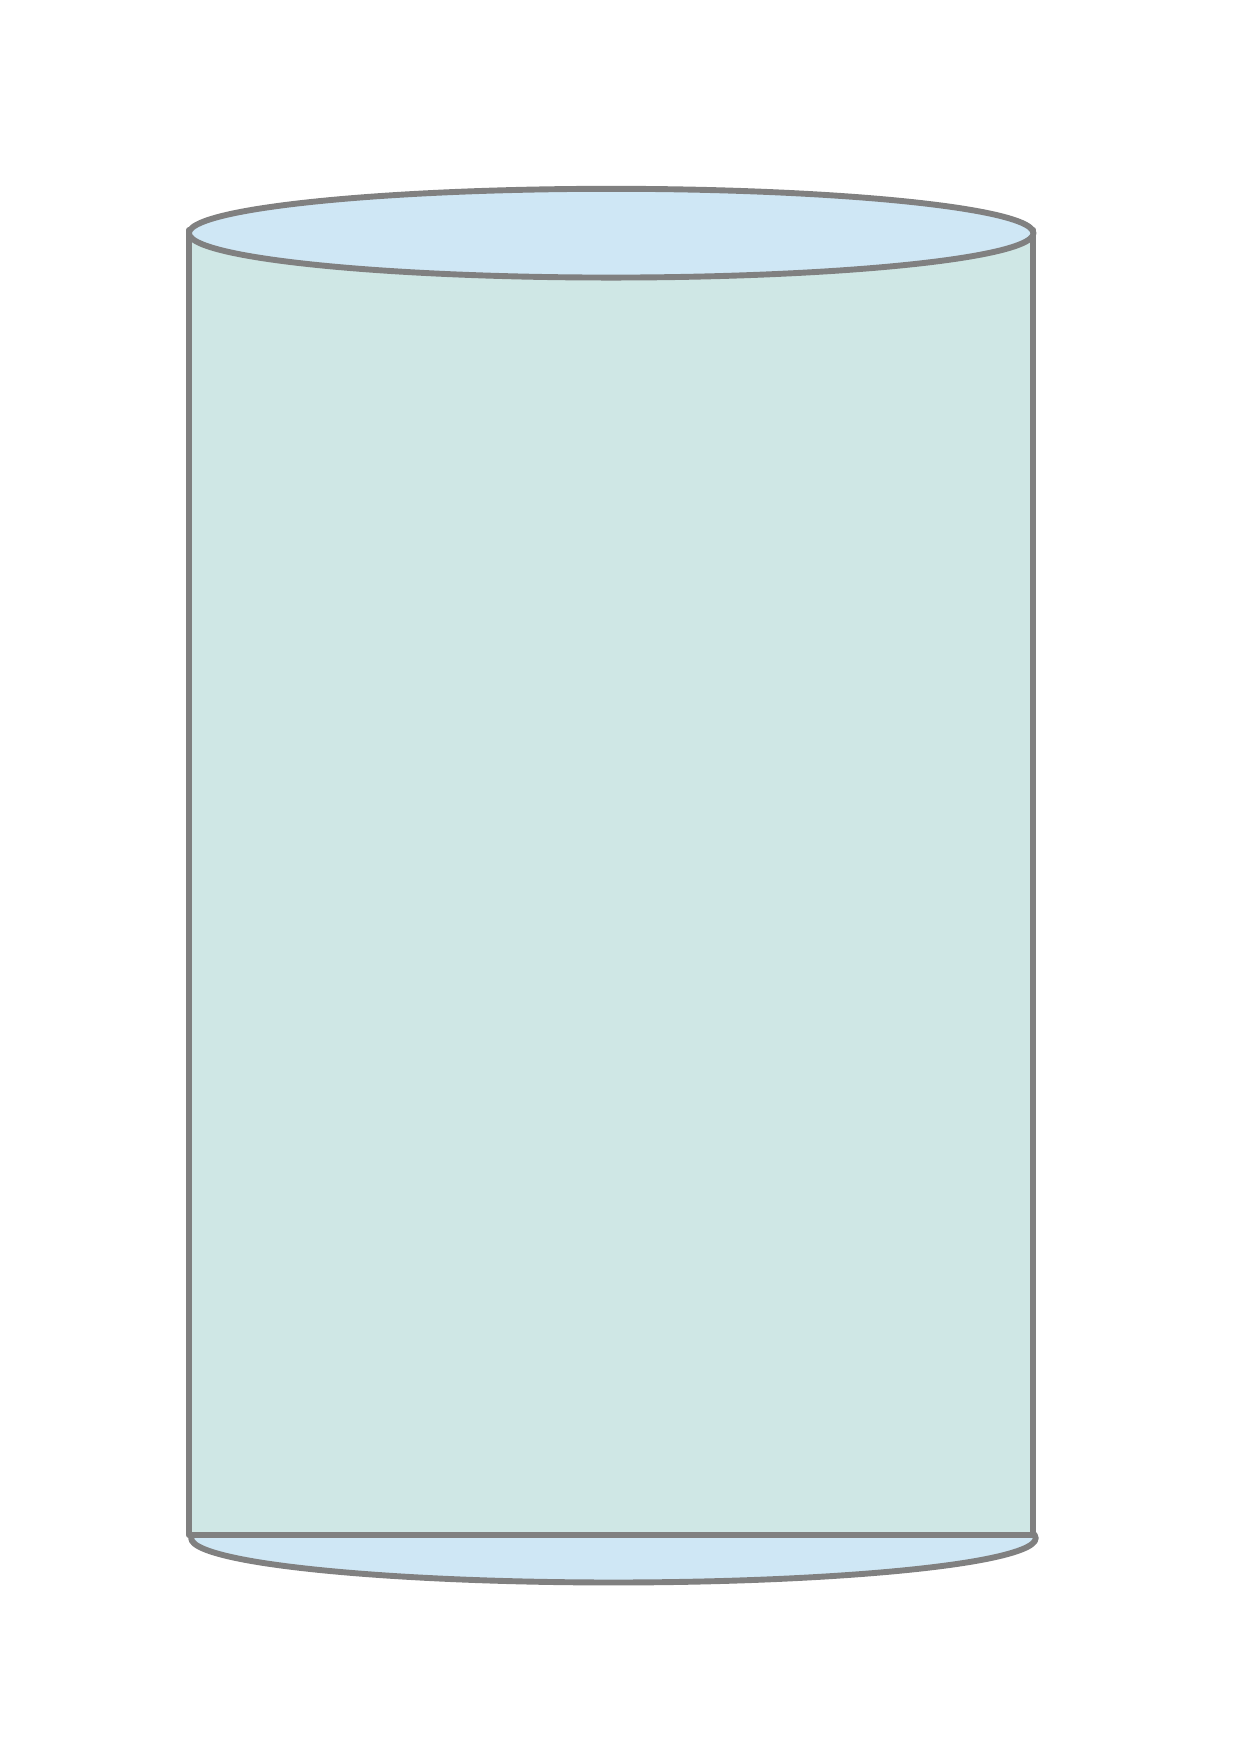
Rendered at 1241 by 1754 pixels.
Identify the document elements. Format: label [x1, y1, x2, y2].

text_box [188, 188, 1036, 1583]
